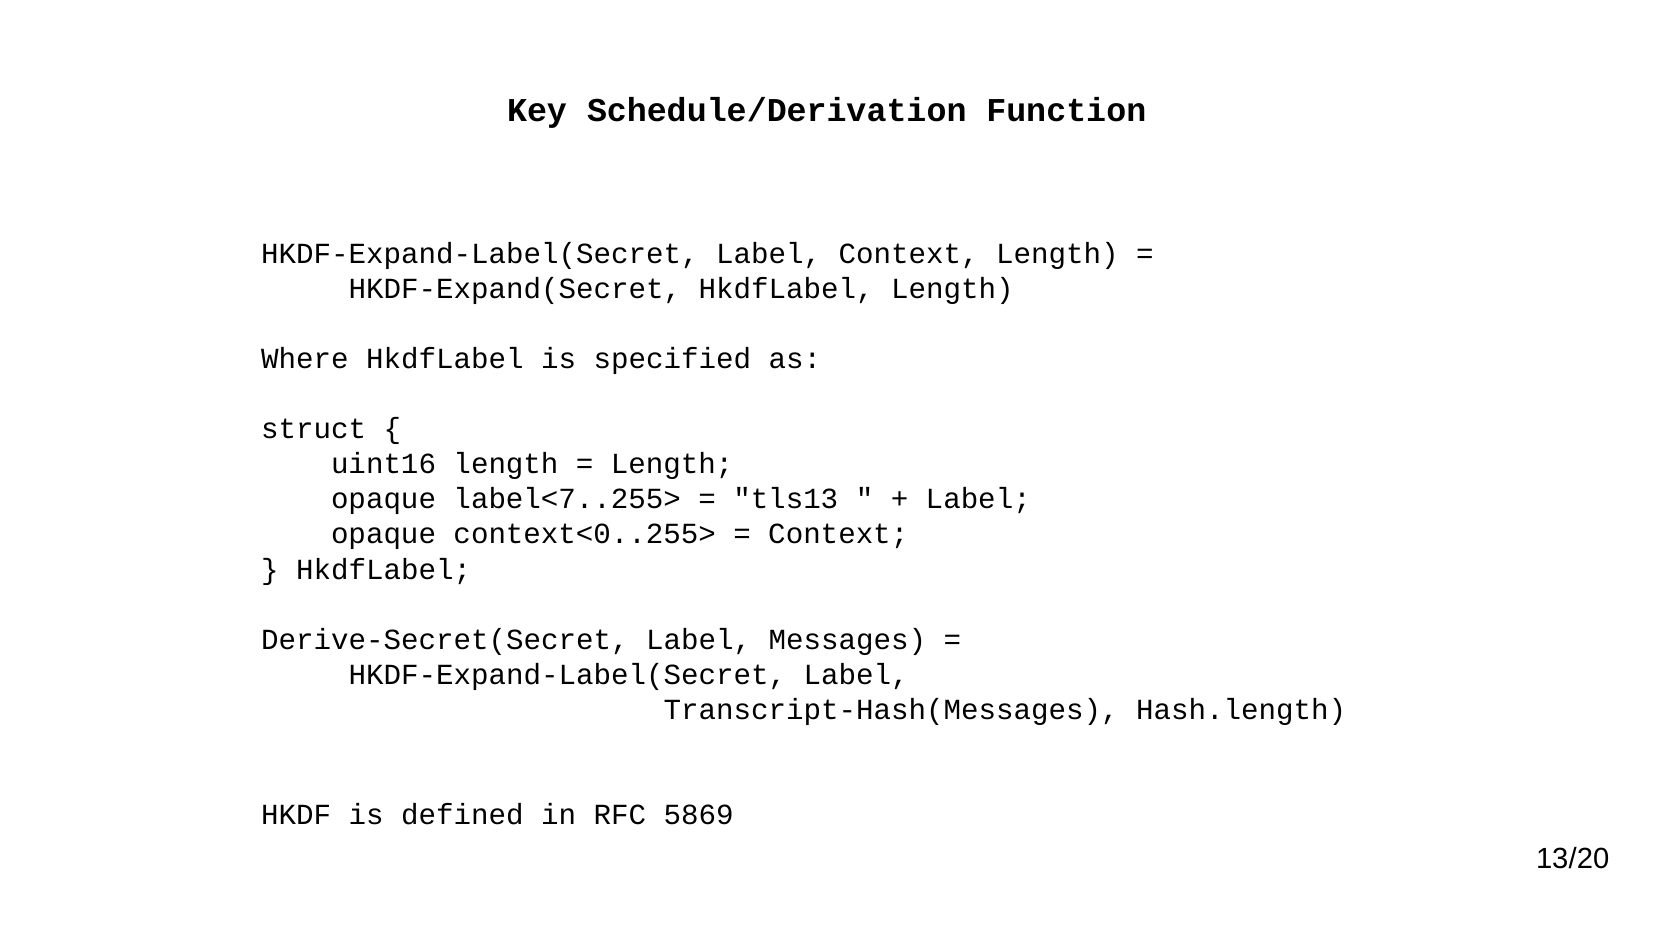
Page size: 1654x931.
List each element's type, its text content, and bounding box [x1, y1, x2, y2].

list Key Schedule/Derivation Function HKDF-Expand-Label(Secret, Label, Context, Length) = HKDF-Expand(Secret, HkdfLabel, Length) Where HkdfLabel is specified as: struct { uint16 length = Length; opaque label<7..255> = "tls13 " + Label; opaque context<0..255> = Context; } HkdfLabel; Derive-Secret(Secret, Label, Messages) = HKDF-Expand-Label(Secret, Label, Transcript-Hash(Messages), Hash.length) HKDF is defined in RFC 5869 [82, 17, 1571, 904]
